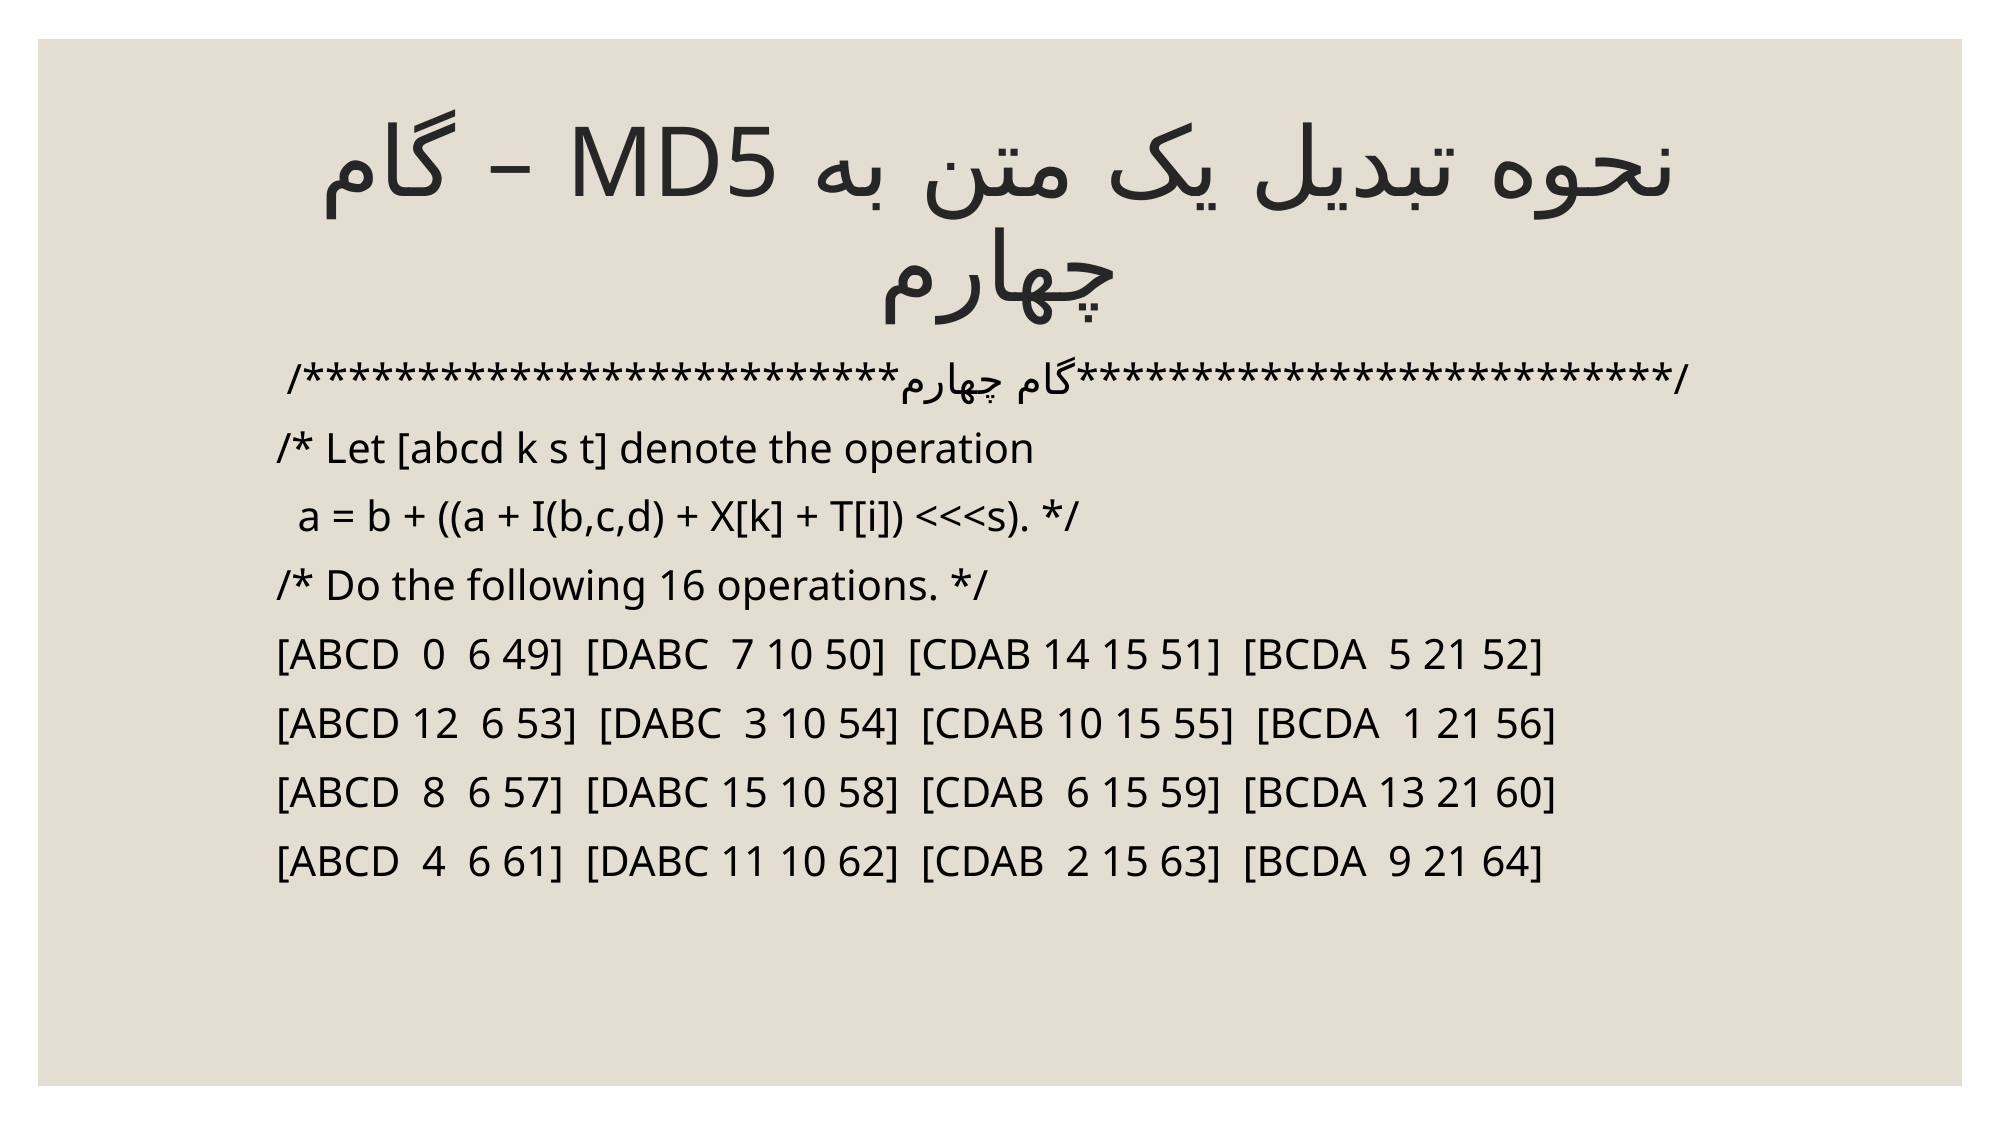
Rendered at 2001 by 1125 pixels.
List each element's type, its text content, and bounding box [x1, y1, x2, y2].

title نحوه تبدیل یک متن به MD5 – گام چهارم [174, 105, 1825, 331]
list /**************************گام چهارم**************************/ /* Let [abcd k s t] denote the operation a = b + ((a + I(b,c,d) + X[k] + T[i]) <<<s). */ /* Do the following 16 operations. */ [ABCD 0 6 49] [DABC 7 10 50] [CDAB 14 15 51] [BCDA 5 21 52] [ABCD 12 6 53] [DABC 3 10 54] [CDAB 10 15 55] [BCDA 1 21 56] [ABCD 8 6 57] [DABC 15 10 58] [CDAB 6 15 59] [BCDA 13 21 60] [ABCD 4 6 61] [DABC 11 10 62] [CDAB 2 15 63] [BCDA 9 21 64] [174, 345, 1825, 991]
